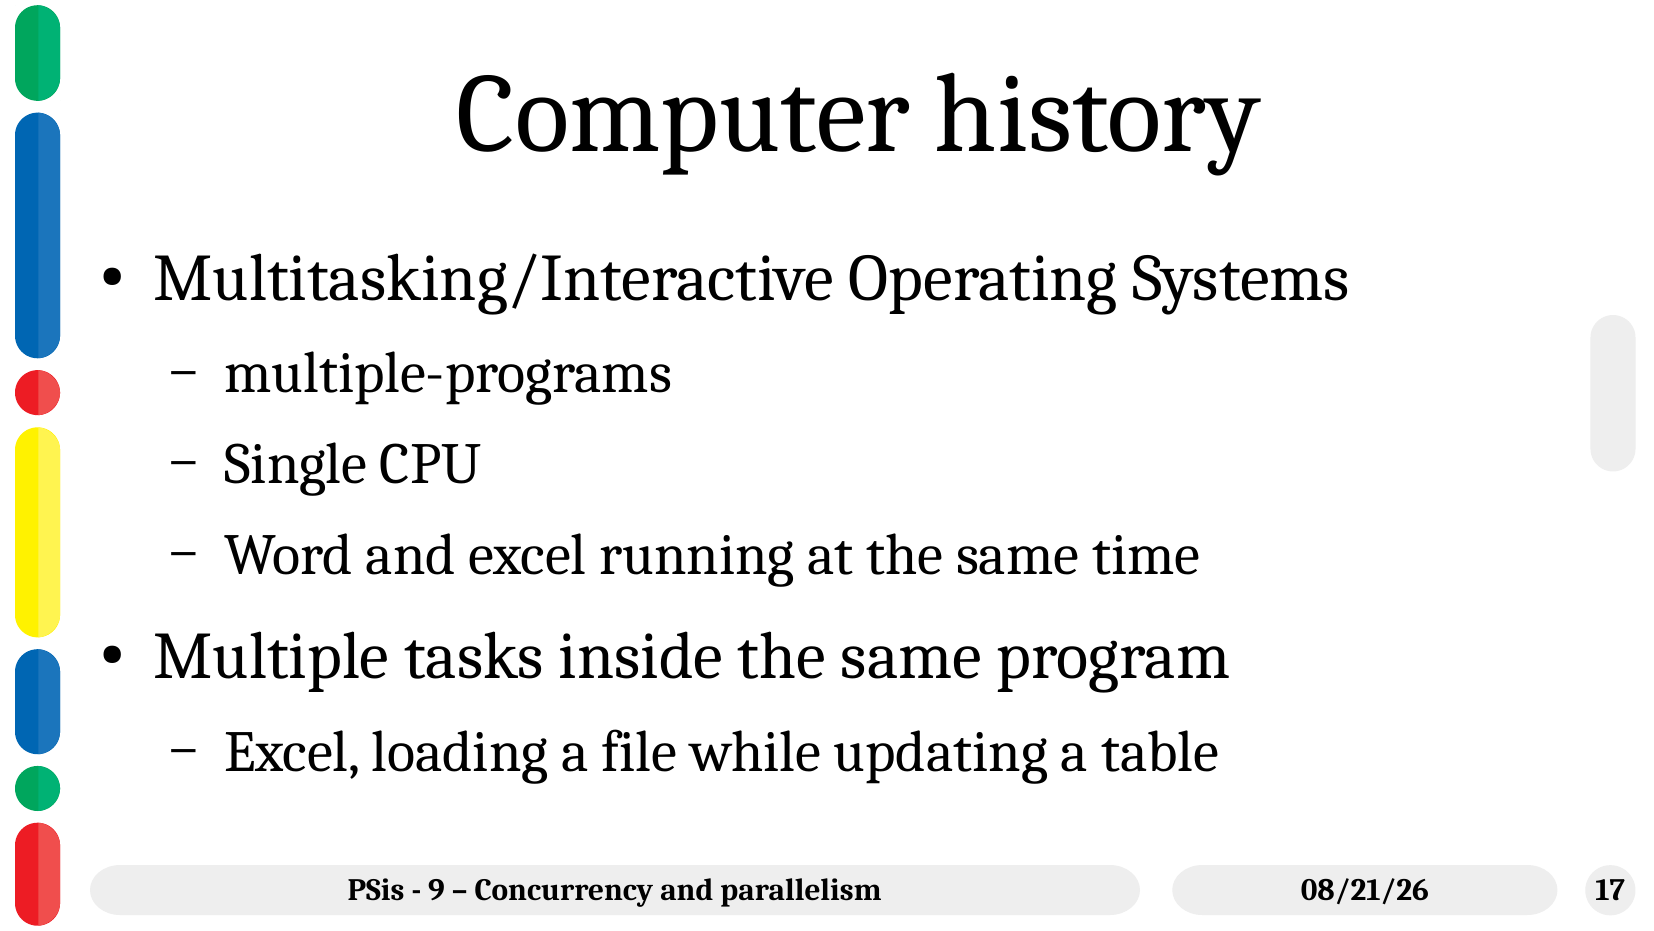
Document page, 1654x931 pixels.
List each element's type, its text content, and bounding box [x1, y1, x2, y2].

title Computer history [82, 37, 1636, 193]
list Multitasking/Interactive Operating Systems multiple-programs Single CPU Word and excel running at the same time Multiple tasks inside the same program Excel, loading a file while updating a table [82, 240, 1571, 866]
